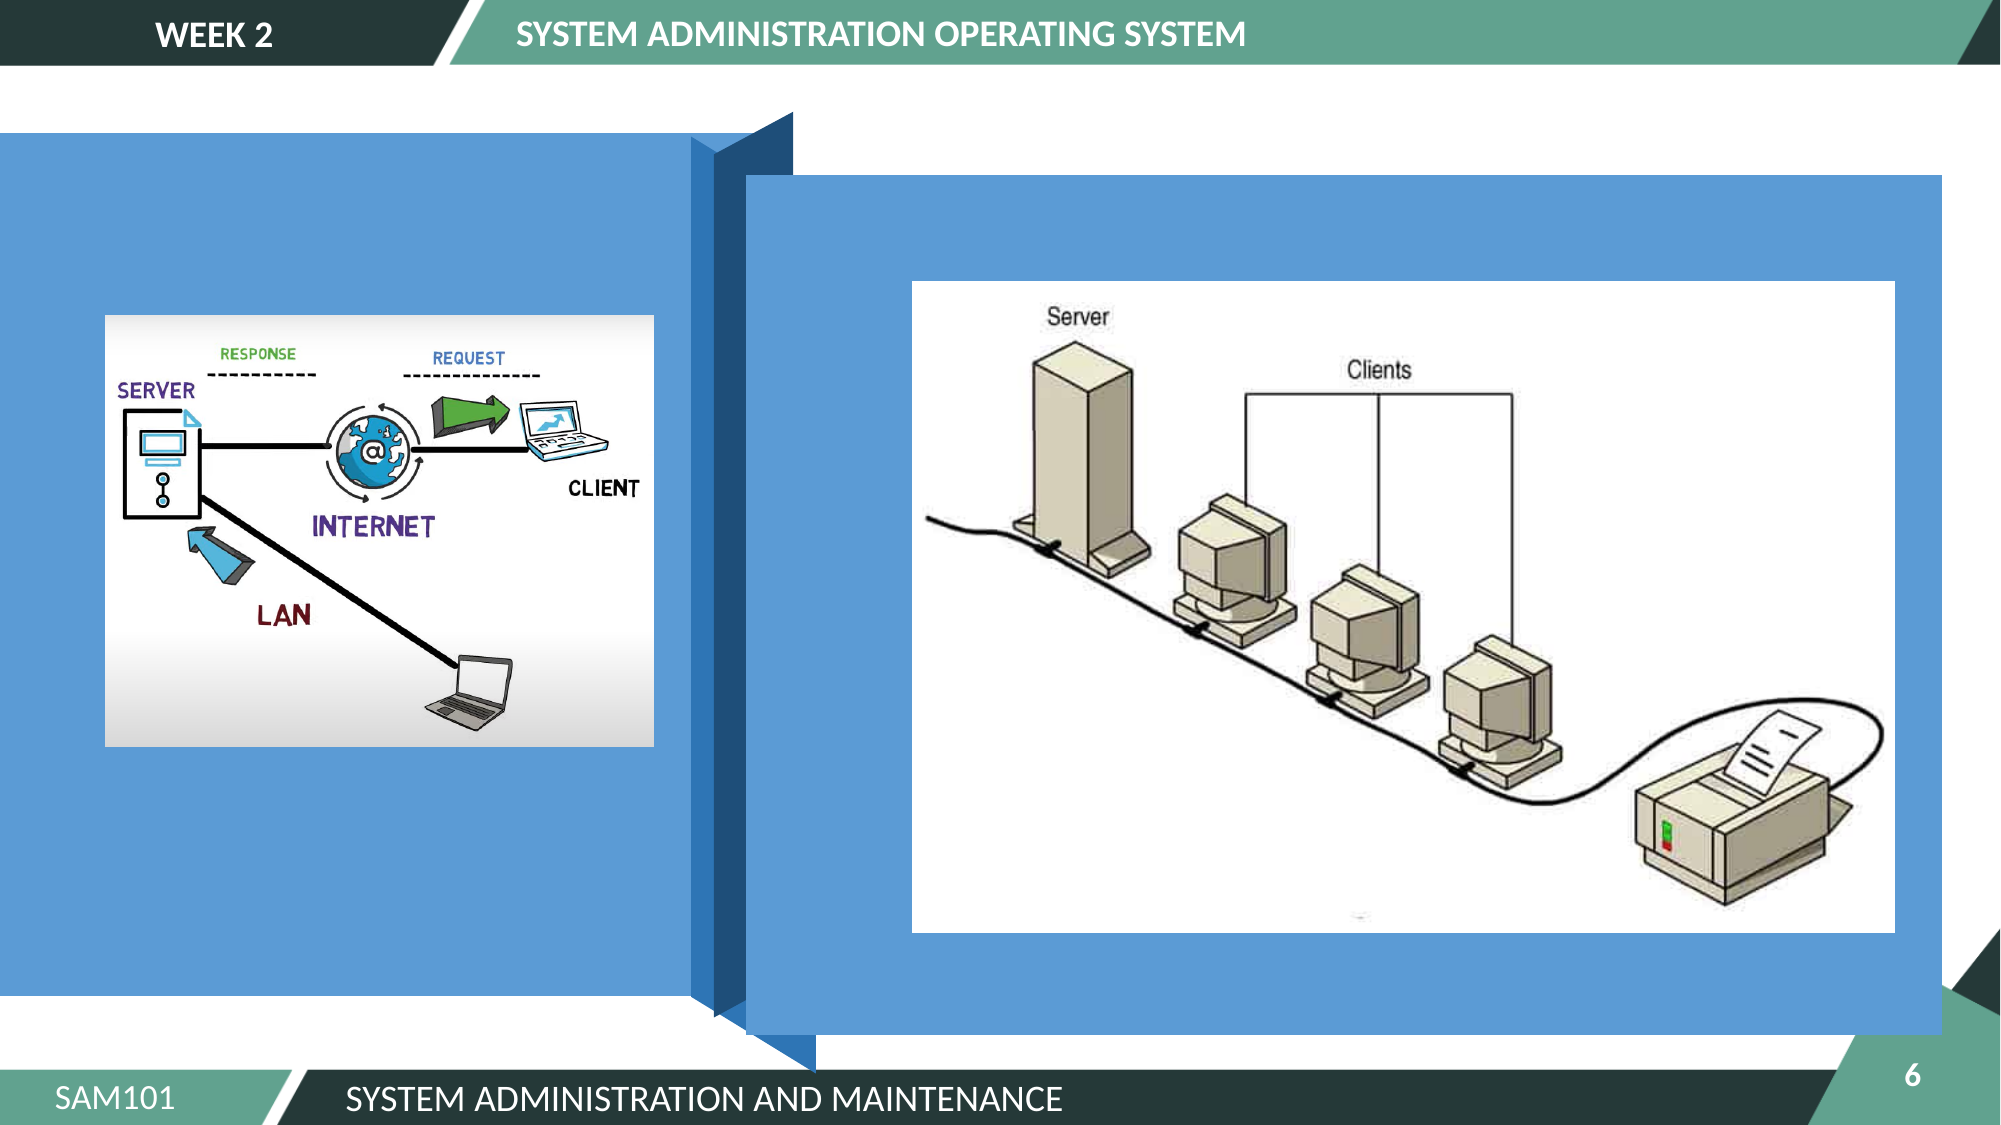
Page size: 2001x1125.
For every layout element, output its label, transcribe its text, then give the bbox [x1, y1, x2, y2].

picture [912, 281, 1895, 933]
text_box WEEK 2 [98, 2, 331, 63]
text_box SYSTEM ADMINISTRATION OPERATING SYSTEM [501, 1, 1937, 62]
picture [105, 315, 654, 747]
picture [0, 0, 2001, 1125]
text_box SYSTEM ADMINISTRATION AND MAINTENANCE [330, 1066, 1332, 1125]
text_box SAM101 [39, 1066, 233, 1125]
text_box [0, 111, 1942, 1074]
slide_number <number> [1486, 1042, 1937, 1103]
picture [0, 996, 802, 1125]
